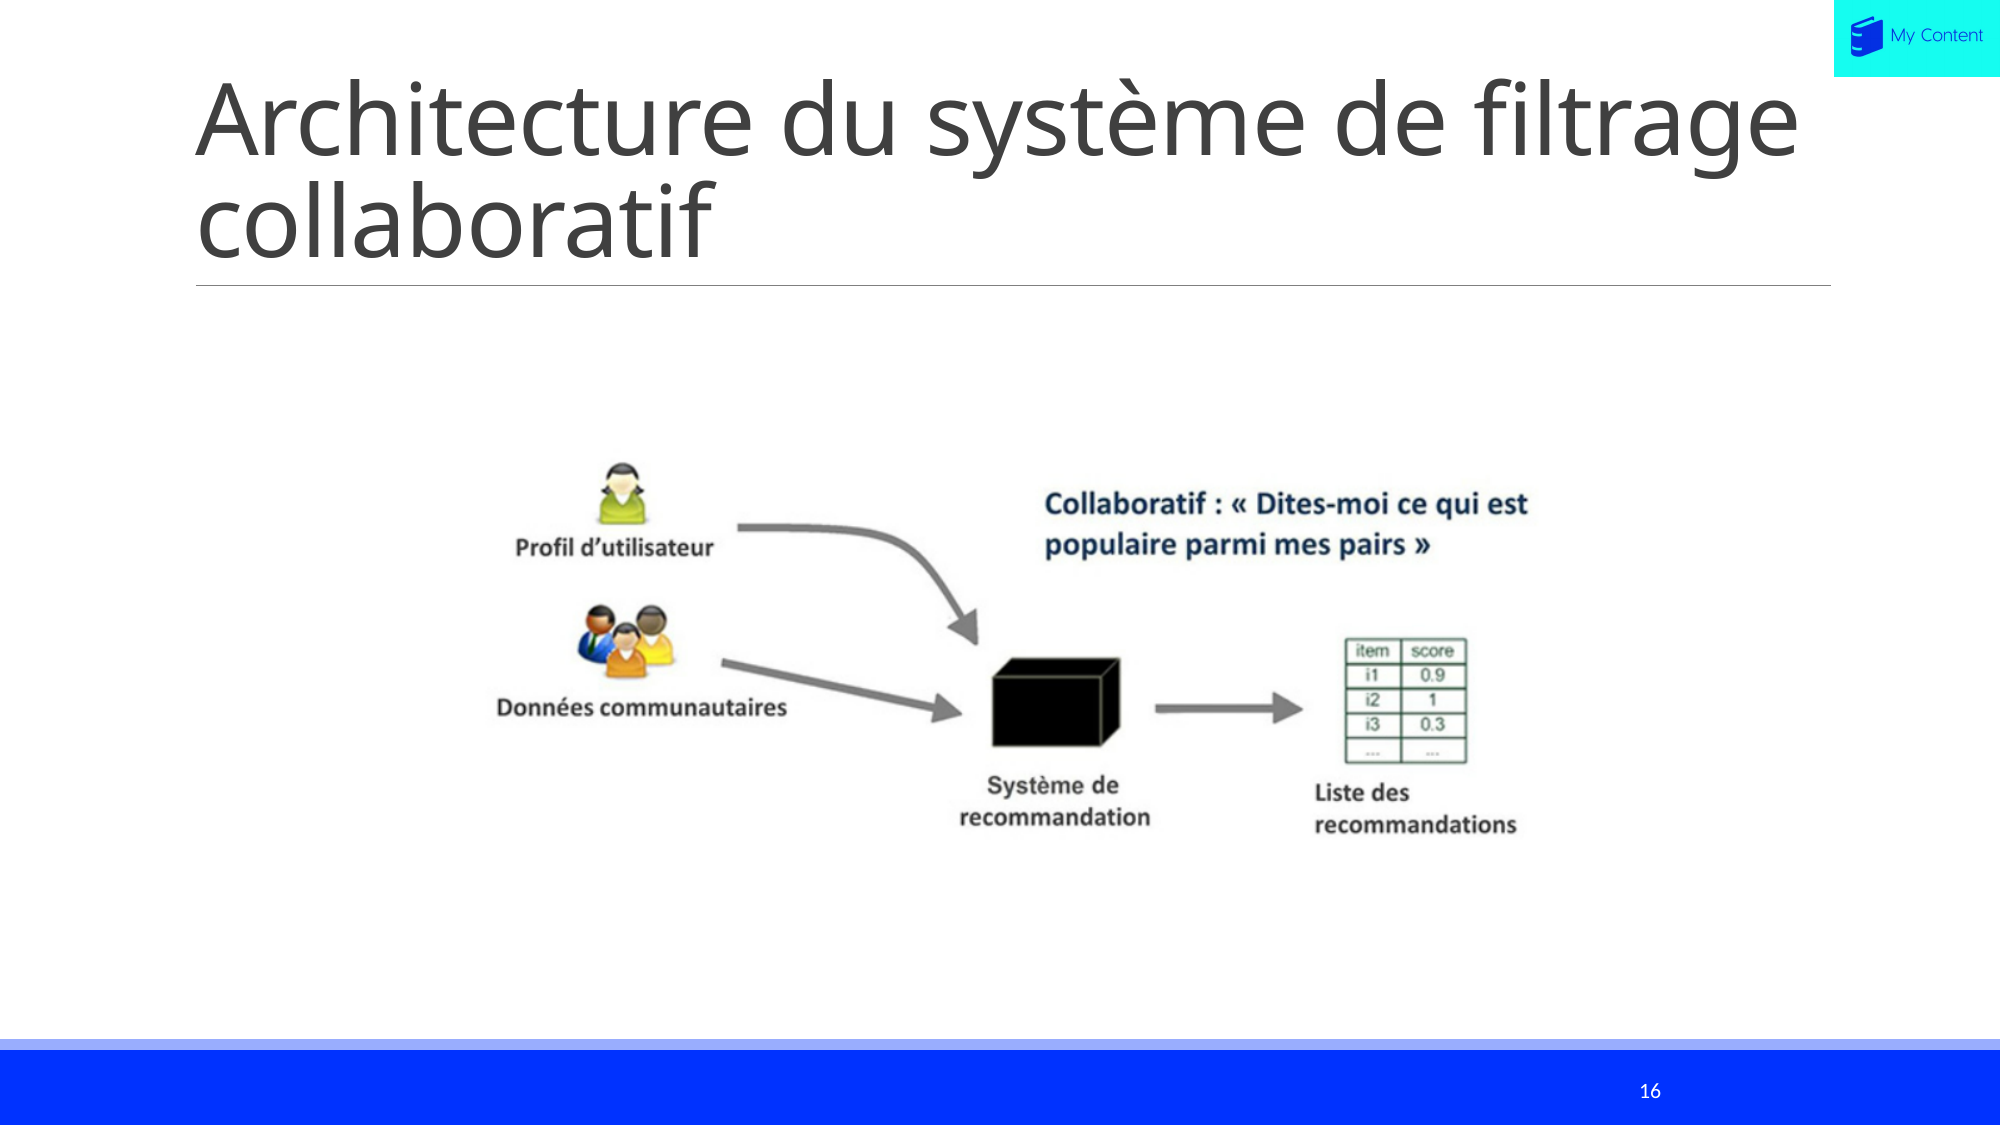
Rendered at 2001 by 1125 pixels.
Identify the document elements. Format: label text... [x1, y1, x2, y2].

picture [464, 411, 1546, 855]
title Architecture du système de filtrage collaboratif [180, 47, 1831, 286]
text_box [1624, 1059, 1840, 1120]
picture [1834, 0, 2000, 77]
